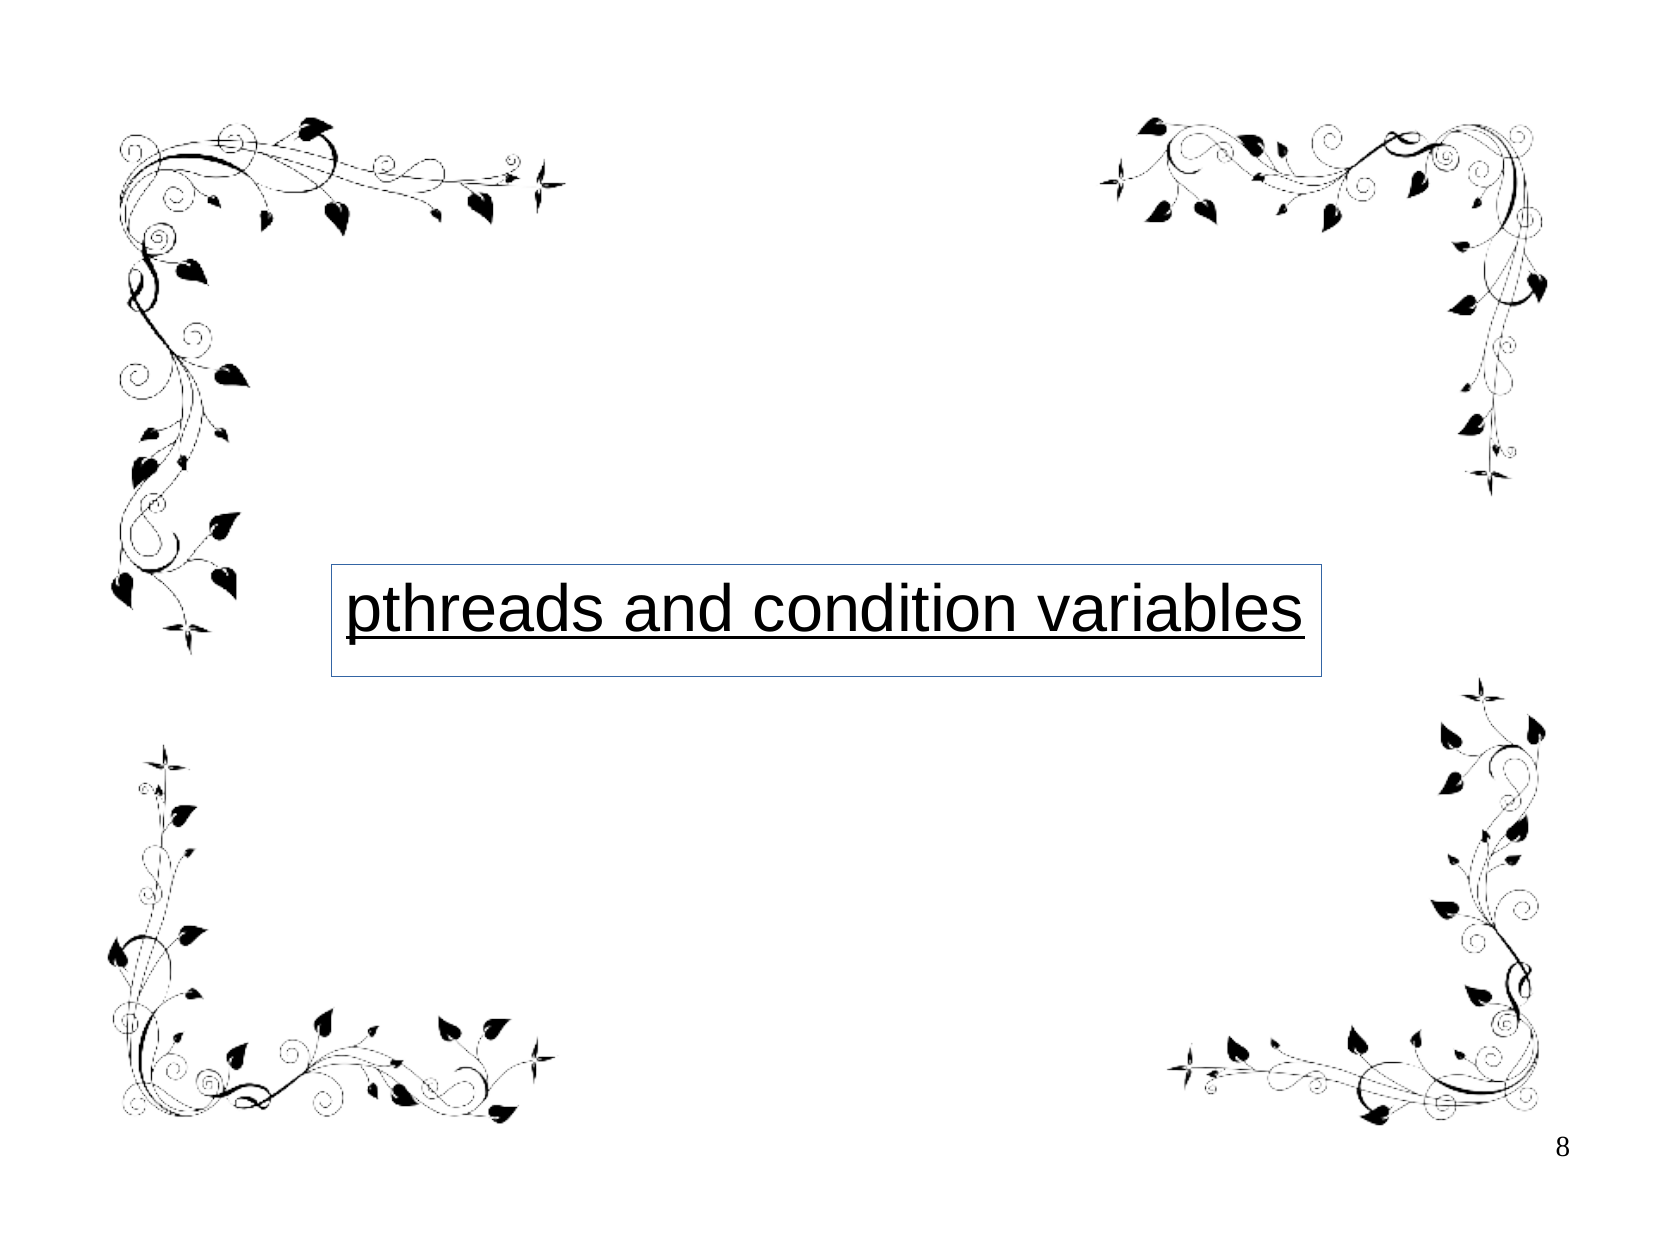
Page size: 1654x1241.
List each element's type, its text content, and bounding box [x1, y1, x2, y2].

picture [101, 109, 1553, 1131]
text_box pthreads and condition variables [331, 564, 1322, 677]
